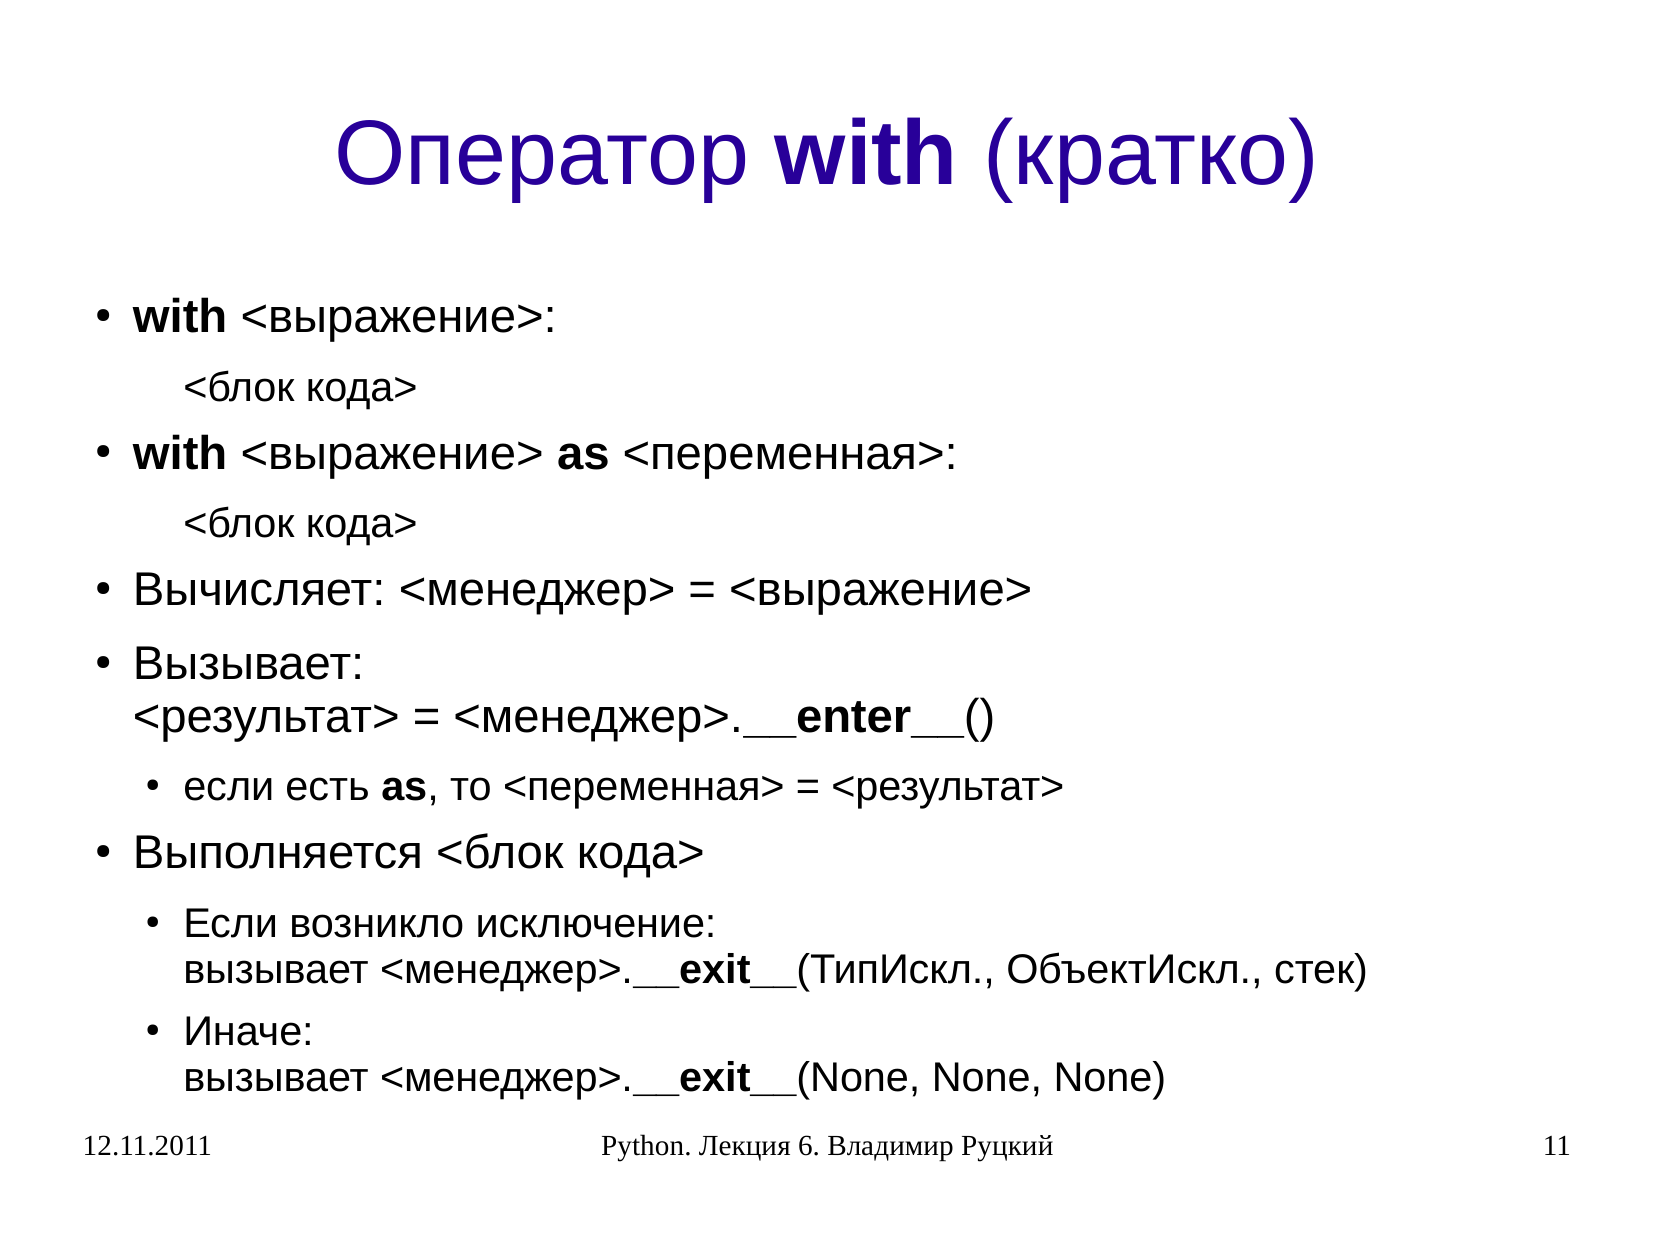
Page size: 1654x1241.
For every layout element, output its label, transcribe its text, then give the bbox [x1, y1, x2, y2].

list with <выражение>: <блок кода> with <выражение> as <переменная>: <блок кода> Вычисляет: <менеджер> = <выражение> Вызывает: <результат> = <менеджер>.__enter__() если есть as, то <переменная> = <результат> Выполняется <блок кода> Если возникло исключение: вызывает <менеджер>.__exit__(ТипИскл., ОбъектИскл., стек) Иначе: вызывает <менеджер>.__exit__(None, None, None) [82, 290, 1571, 1109]
title Оператор with (кратко) [82, 49, 1571, 257]
